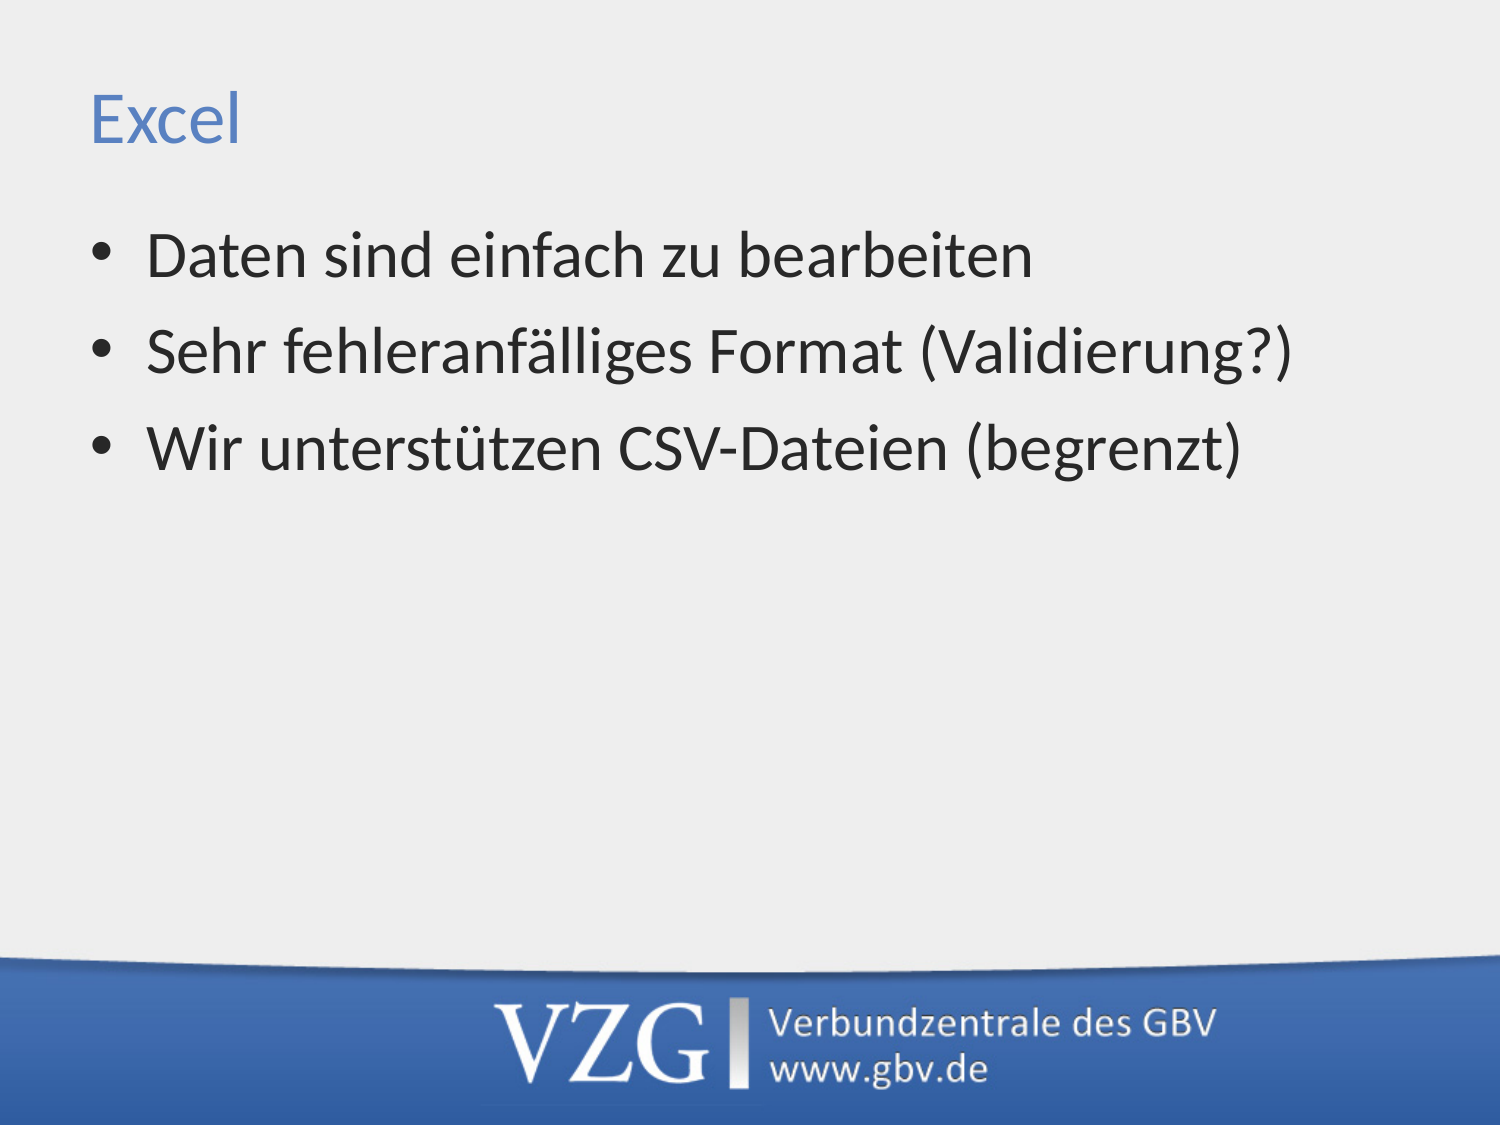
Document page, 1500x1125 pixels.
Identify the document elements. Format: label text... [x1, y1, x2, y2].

title Excel [75, 36, 1426, 192]
list Daten sind einfach zu bearbeiten Sehr fehleranfälliges Format (Validierung?) Wir unterstützen CSV-Dateien (begrenzt) [75, 202, 1426, 1005]
picture [0, 0, 1500, 1125]
